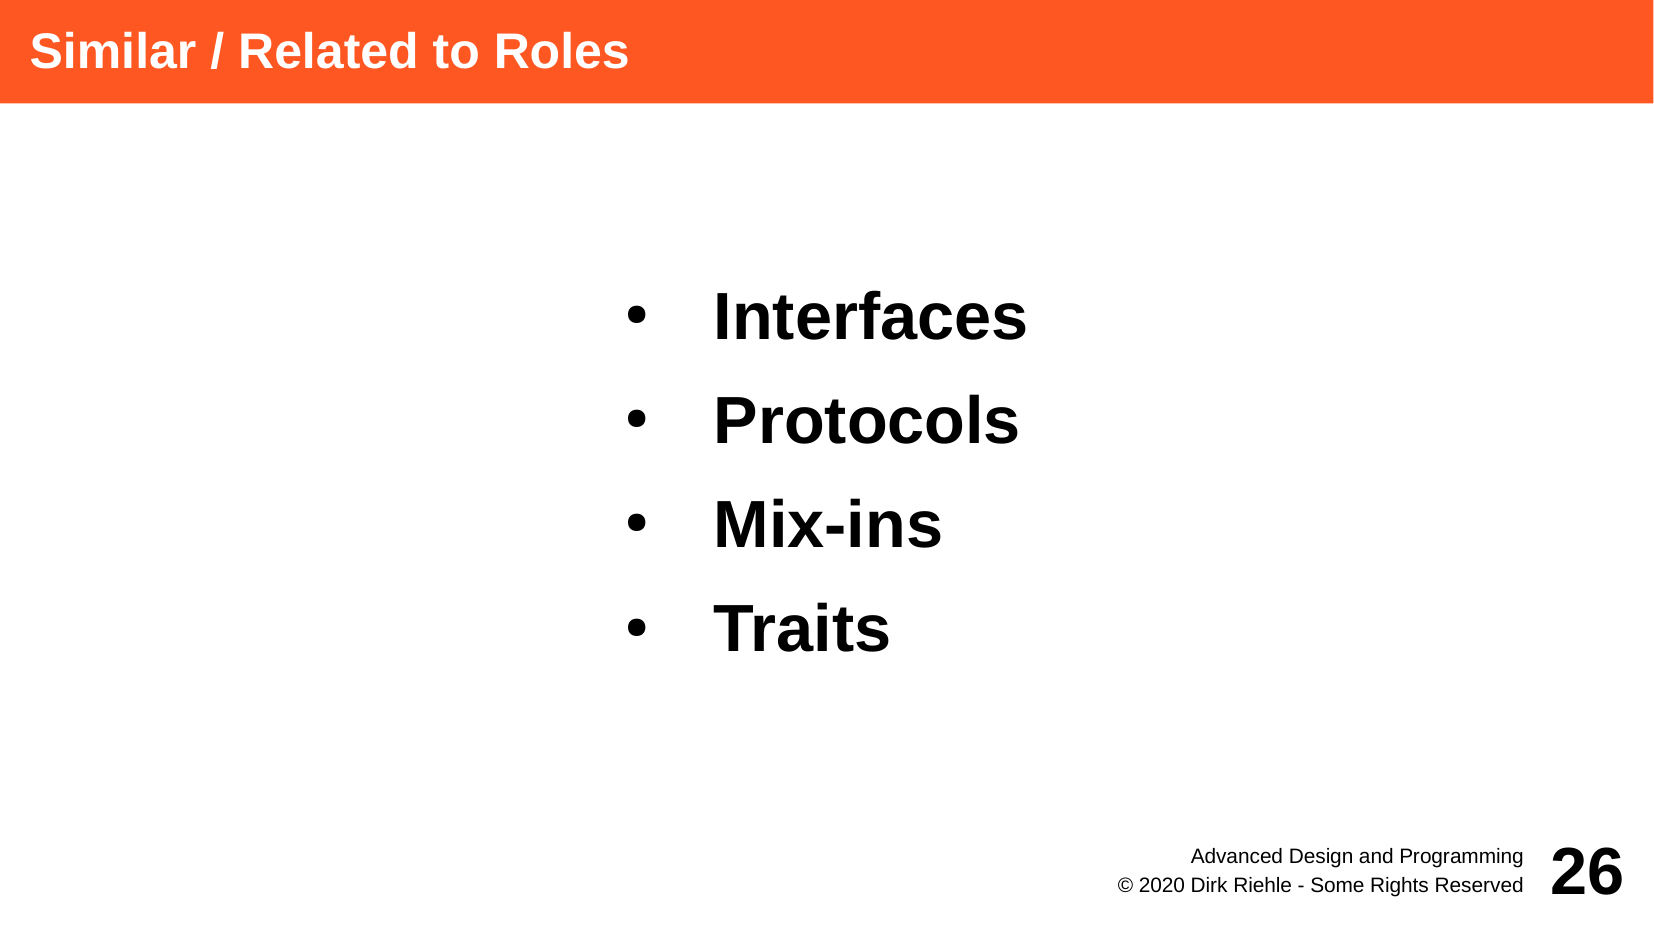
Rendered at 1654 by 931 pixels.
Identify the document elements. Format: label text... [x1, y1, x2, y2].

title Similar / Related to Roles [0, 0, 1654, 104]
subtitle Interfaces Protocols Mix-ins Traits [29, 132, 1625, 813]
